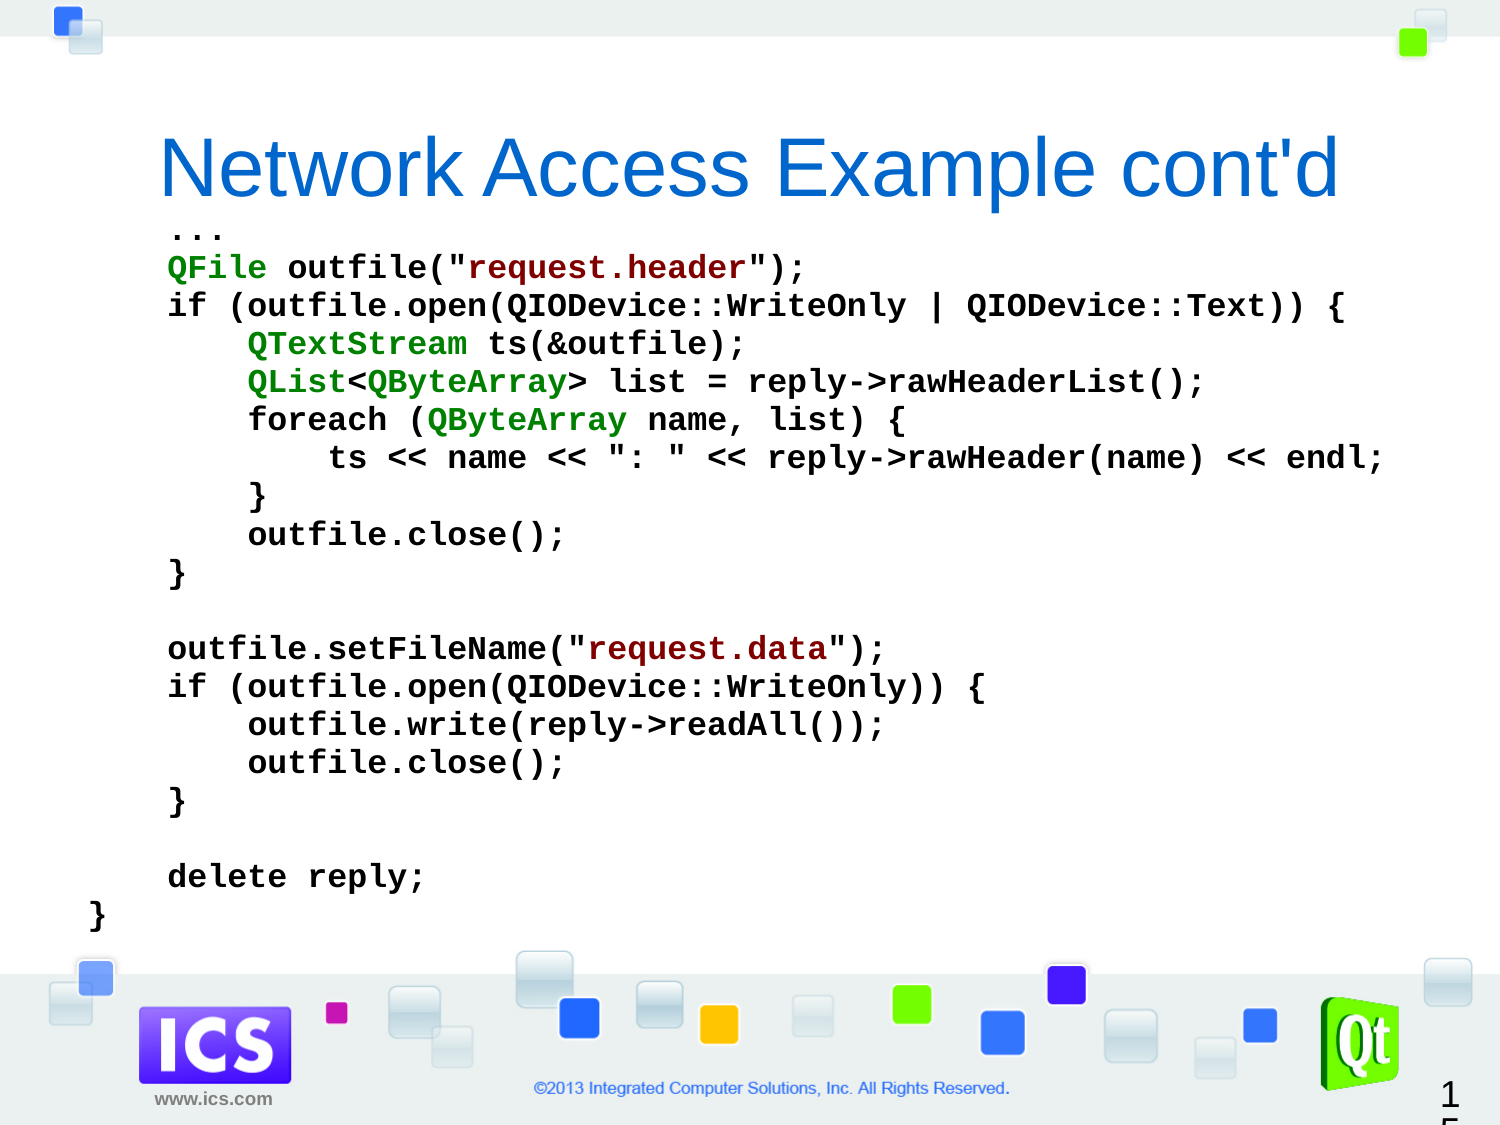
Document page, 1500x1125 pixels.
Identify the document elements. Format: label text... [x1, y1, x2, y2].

title Network Access Example cont'd [112, 50, 1388, 212]
picture [0, 950, 1500, 1125]
list ... QFile outfile("request.header"); if (outfile.open(QIODevice::WriteOnly | QIODevice::Text)) { QTextStream ts(&outfile); QList<QByteArray> list = reply->rawHeaderList(); foreach (QByteArray name, list) { ts << name << ": " << reply->rawHeader(name) << endl; } outfile.close(); } outfile.setFileName("request.data"); if (outfile.open(QIODevice::WriteOnly)) { outfile.write(reply->readAll()); outfile.close(); } delete reply; } [87, 212, 1438, 940]
picture [0, 0, 1500, 62]
